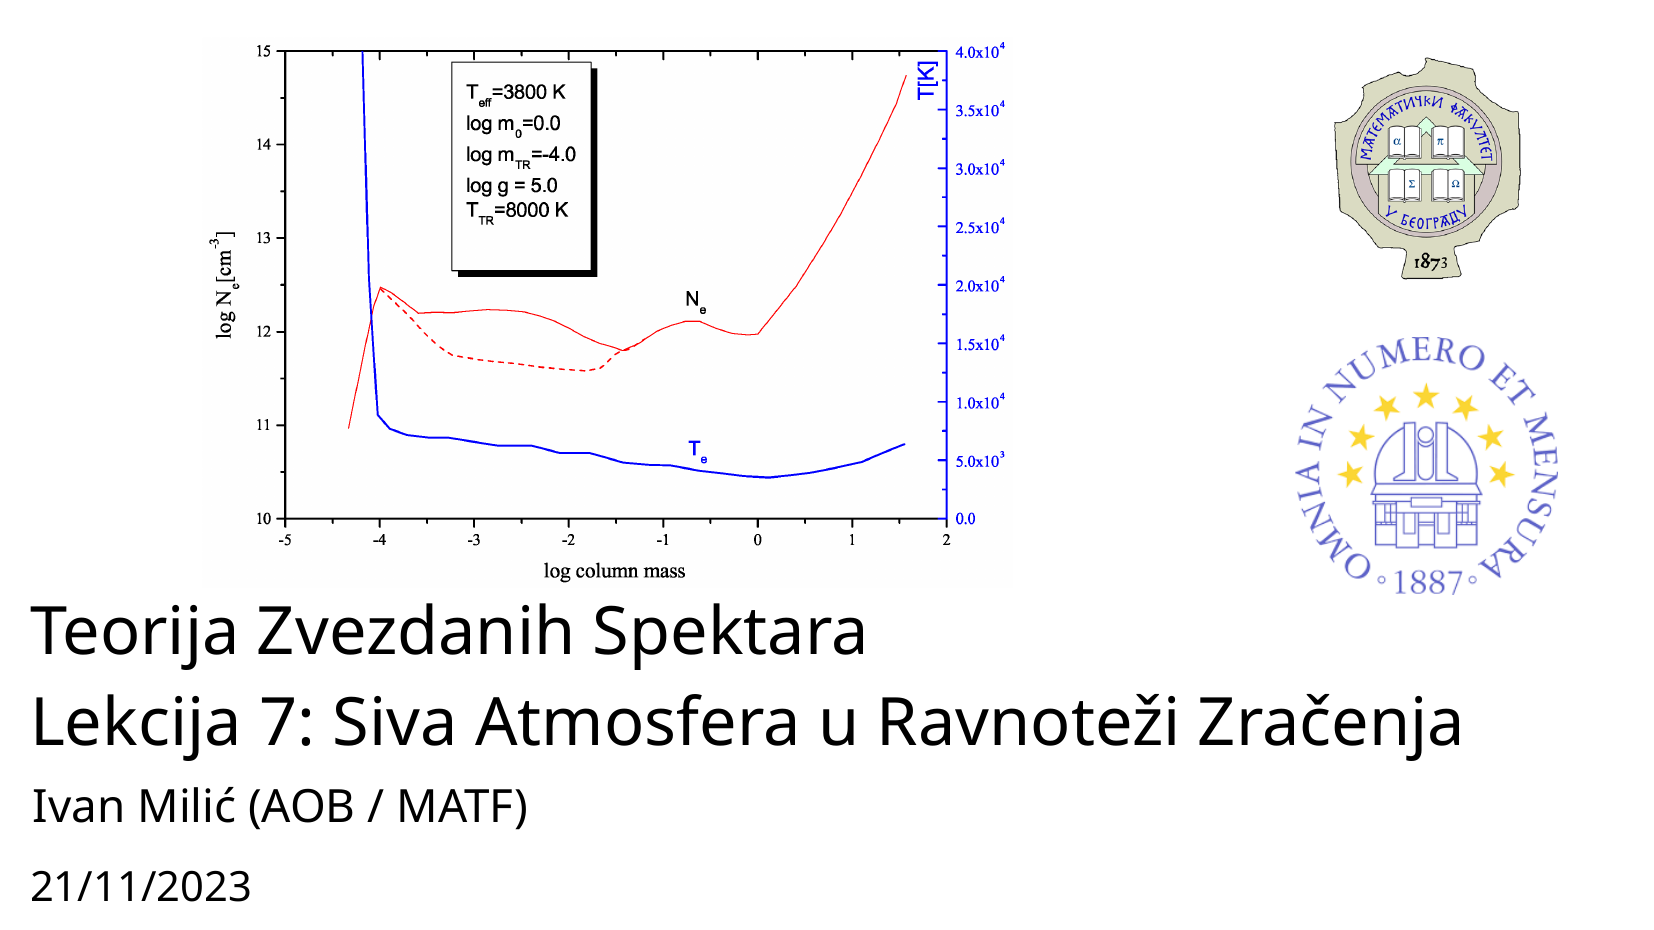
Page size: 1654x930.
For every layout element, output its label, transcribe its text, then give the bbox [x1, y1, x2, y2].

picture [1295, 337, 1558, 595]
text_box Ivan Milić (AOB / MATF) [18, 765, 1331, 847]
text_box Teorija Zvezdanih Spektara Lekcija 7: Siva Atmosfera u Ravnoteži Zračenja [30, 583, 1595, 765]
subtitle 21/11/2023 [30, 847, 1530, 923]
picture [1237, 25, 1616, 310]
picture [202, 37, 1013, 588]
